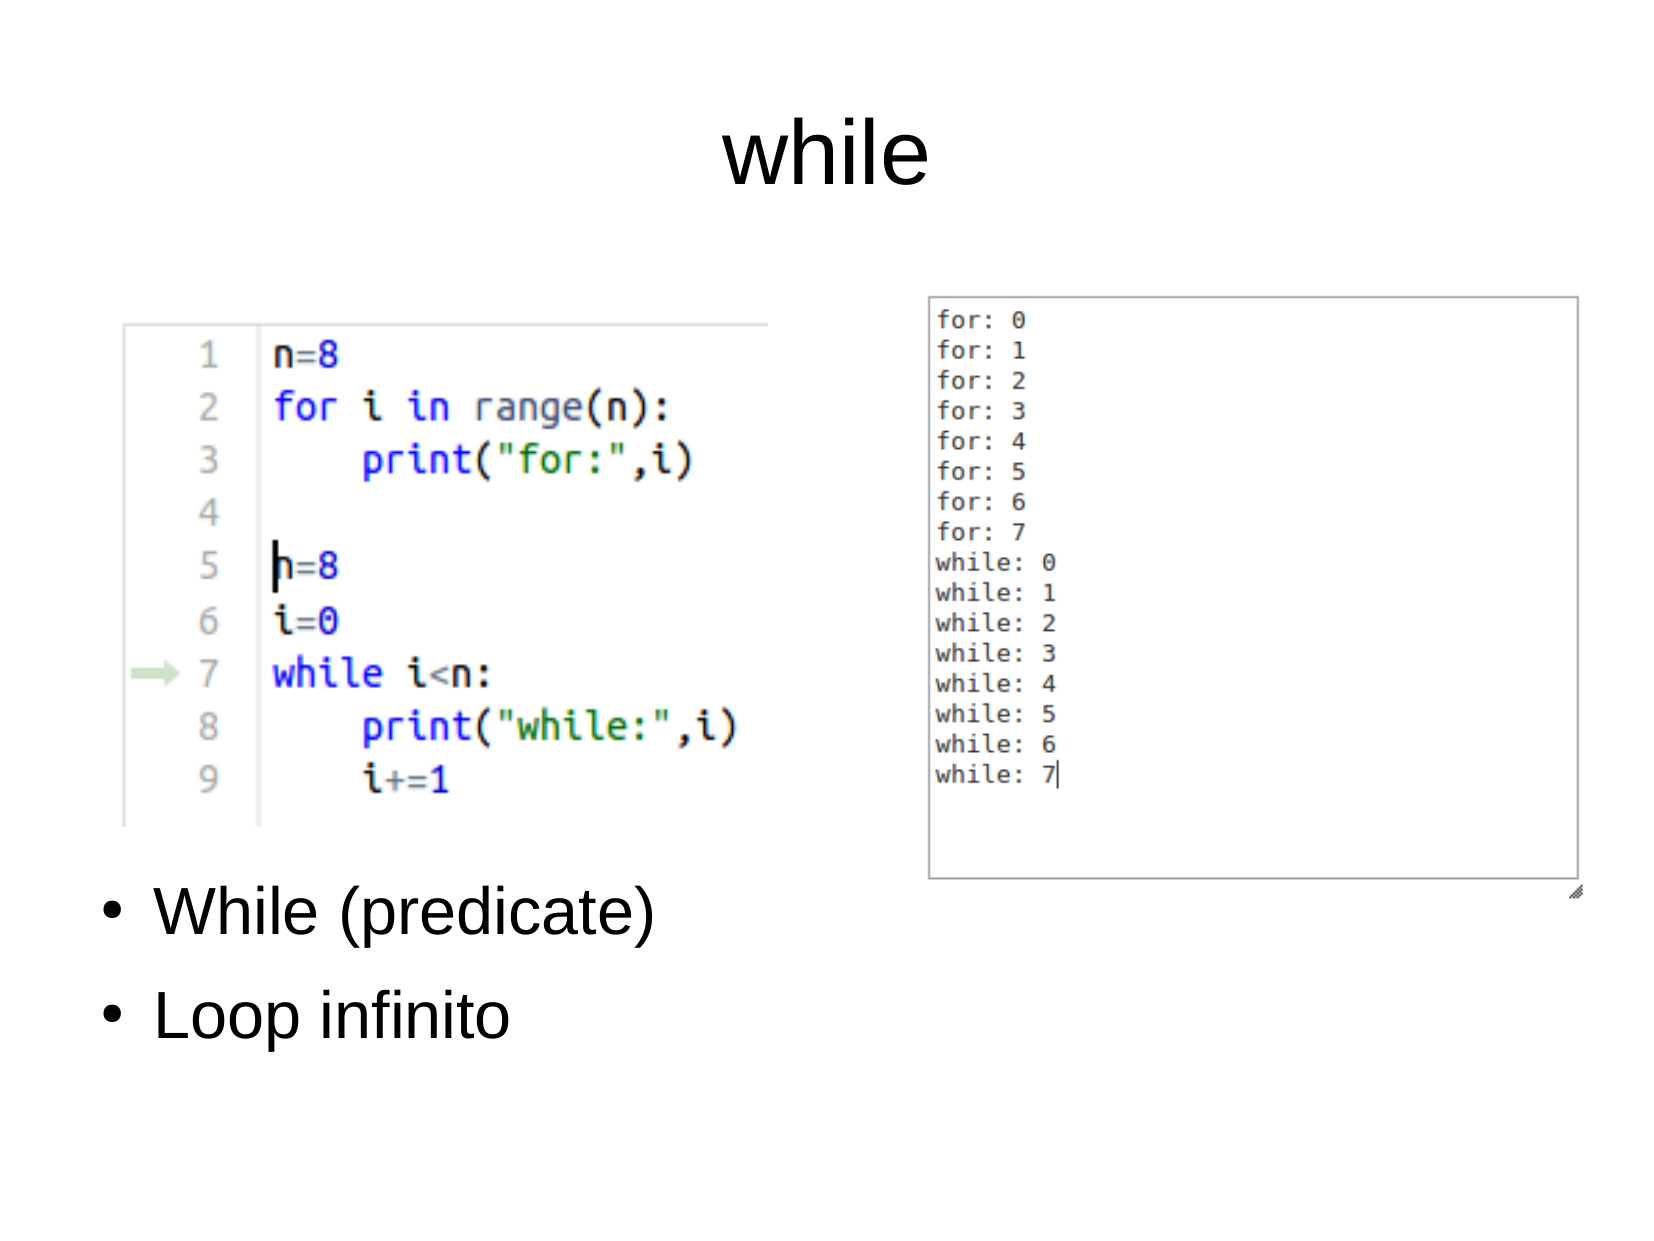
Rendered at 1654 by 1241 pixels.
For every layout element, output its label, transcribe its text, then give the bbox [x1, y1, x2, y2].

picture [921, 289, 1602, 912]
title while [82, 49, 1571, 257]
picture [104, 313, 768, 827]
list While (predicate) Loop infinito [82, 874, 1571, 1123]
